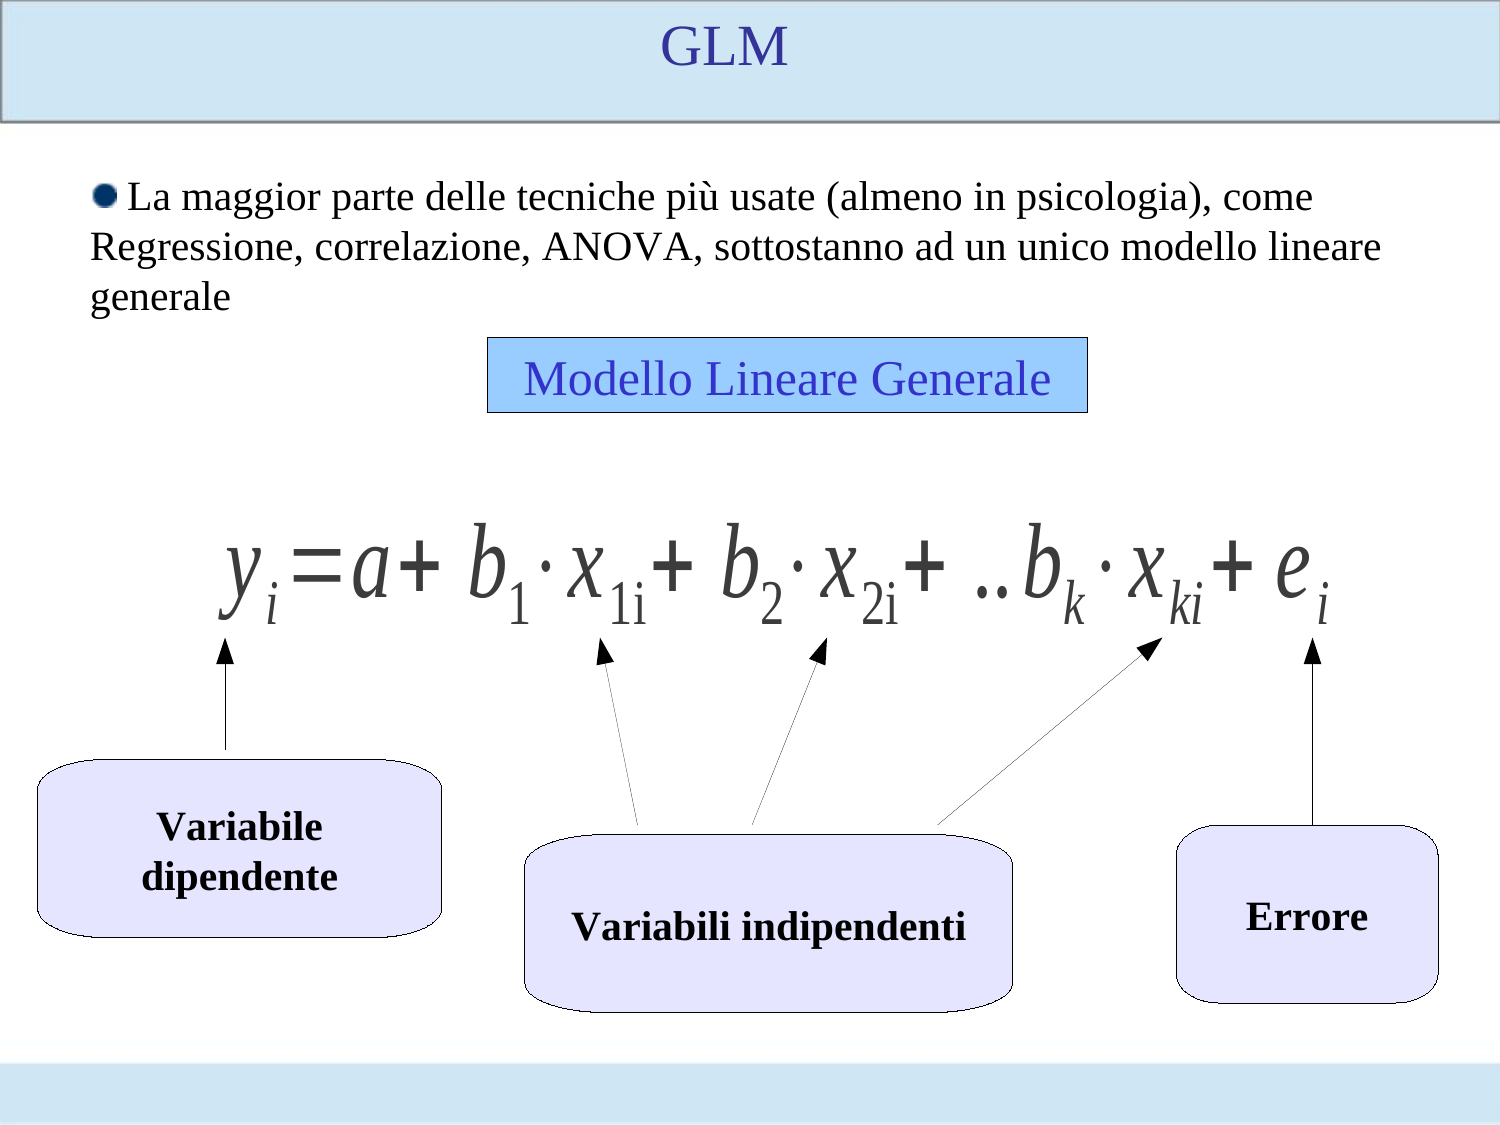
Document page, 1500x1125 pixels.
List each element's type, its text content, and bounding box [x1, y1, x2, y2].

text_box Variabili indipendenti [524, 834, 1013, 1013]
text_box Variabile dipendente [37, 759, 442, 938]
title GLM [49, 0, 1400, 136]
text_box La maggior parte delle tecniche più usate (almeno in psicologia), come Regressione, correlazione, ANOVA, sottostanno ad un unico modello lineare generale [74, 161, 1463, 327]
text_box Errore [1176, 825, 1439, 1004]
text_box Modello Lineare Generale [487, 337, 1088, 413]
picture [0, 0, 1500, 1125]
chart [194, 503, 1351, 638]
